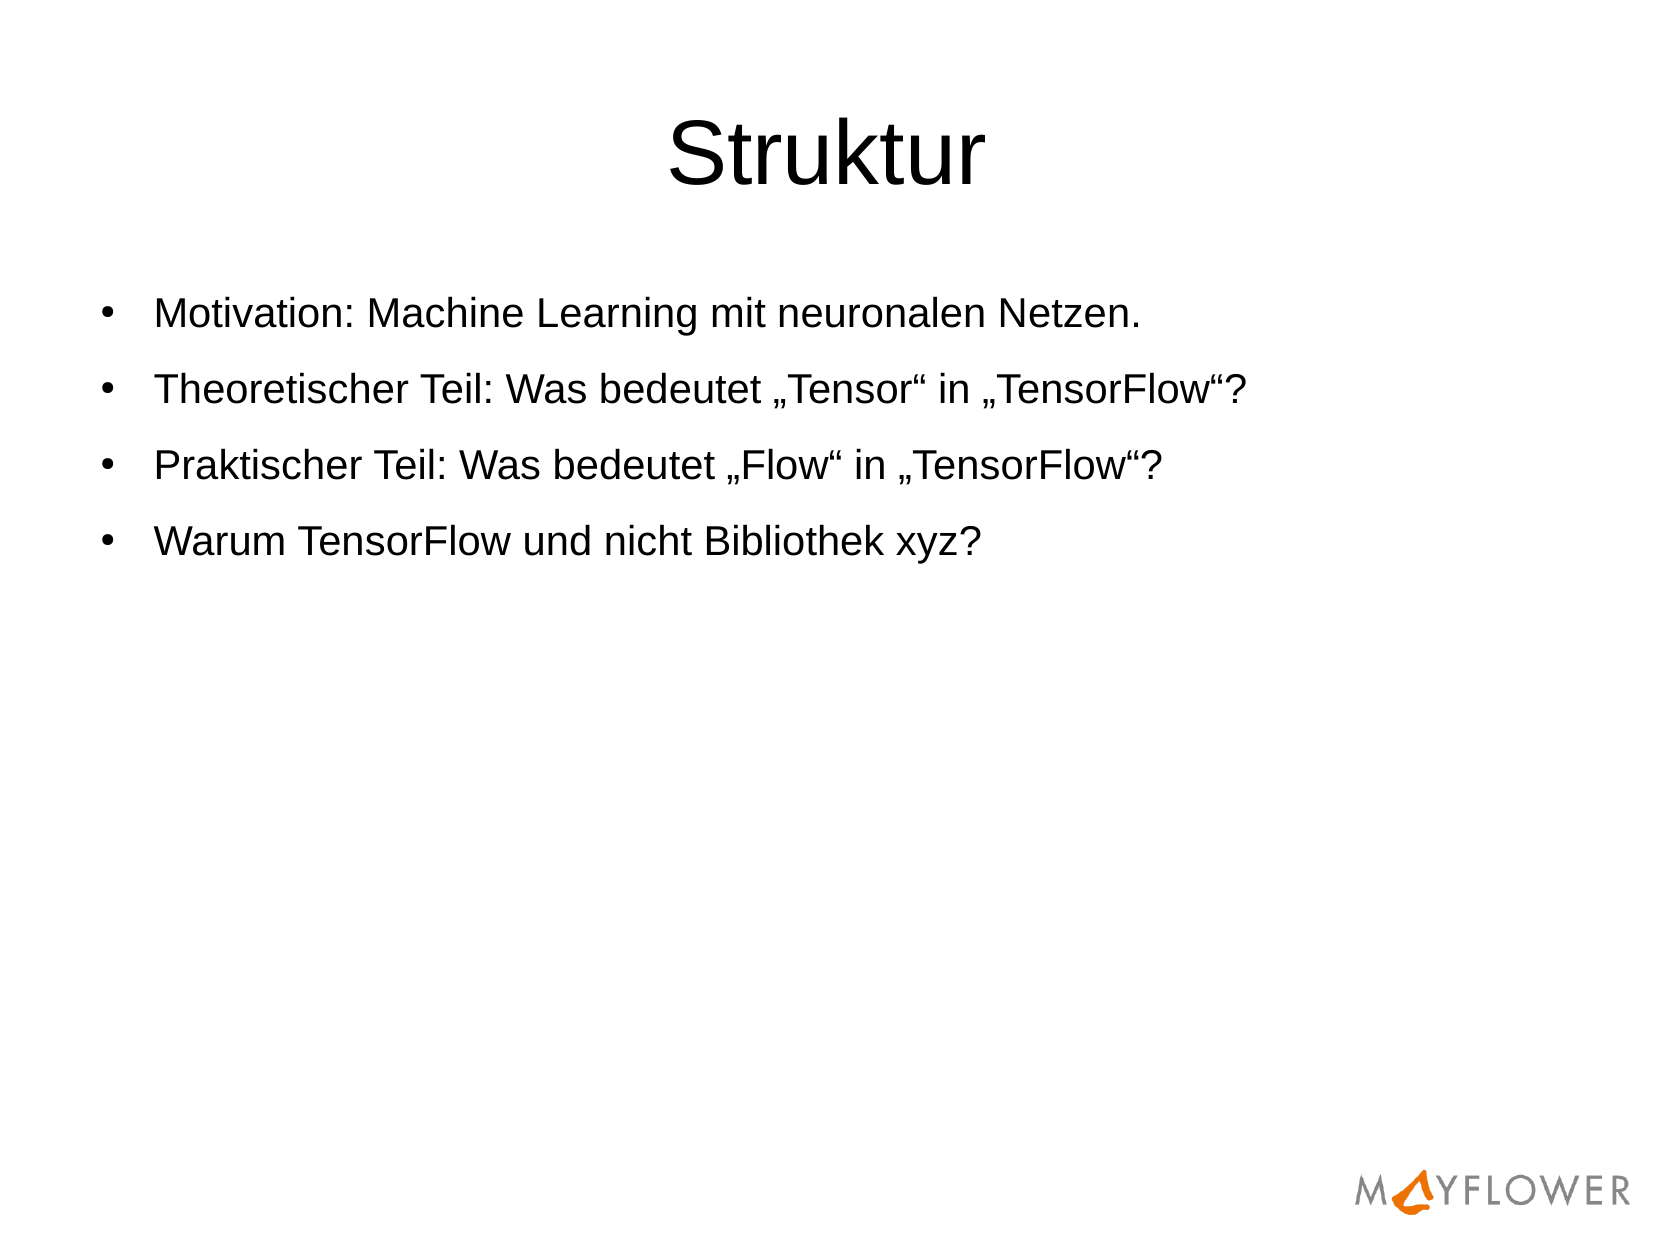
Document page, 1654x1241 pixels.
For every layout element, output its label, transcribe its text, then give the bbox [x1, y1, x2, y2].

picture [1355, 1169, 1630, 1215]
title Struktur [82, 49, 1571, 257]
list Motivation: Machine Learning mit neuronalen Netzen. Theoretischer Teil: Was bedeutet „Tensor“ in „TensorFlow“? Praktischer Teil: Was bedeutet „Flow“ in „TensorFlow“? Warum TensorFlow und nicht Bibliothek xyz? [82, 290, 1571, 1010]
